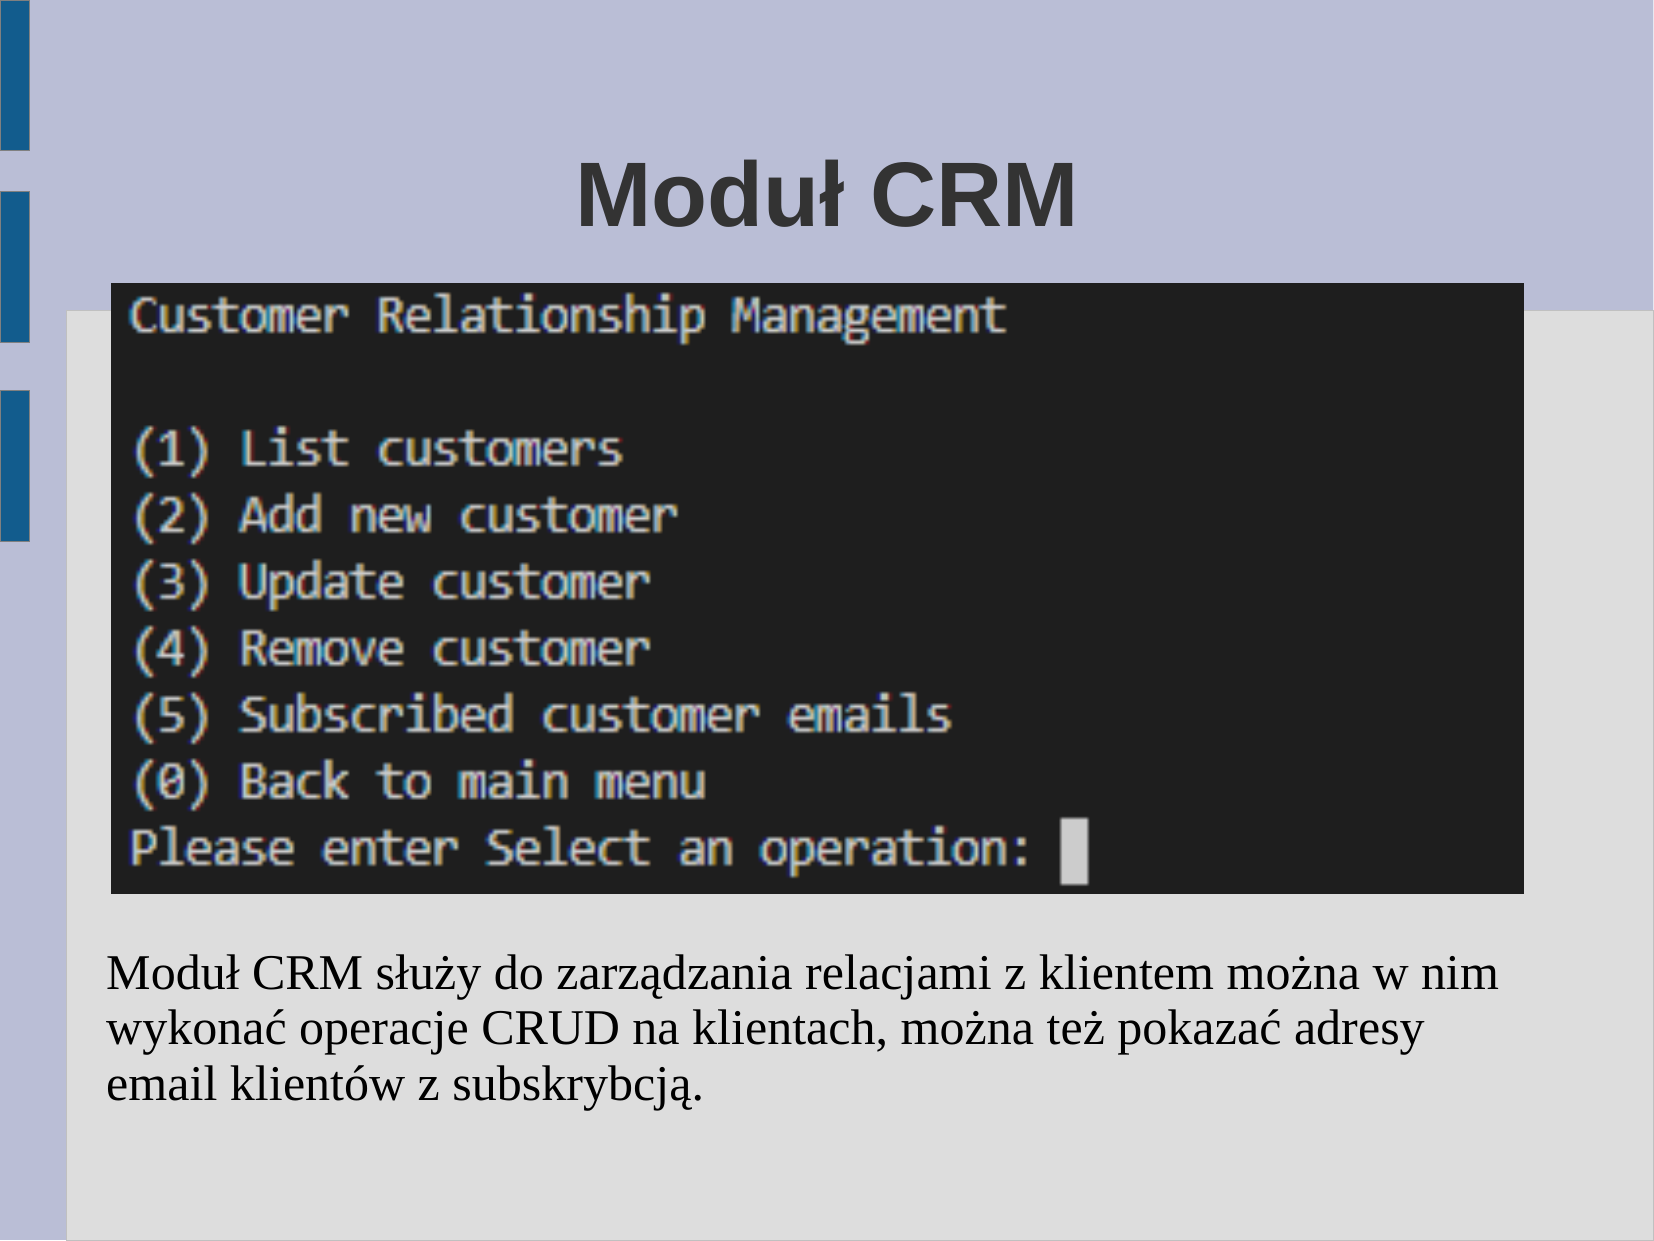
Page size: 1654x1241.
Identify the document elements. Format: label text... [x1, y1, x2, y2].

picture [111, 283, 1524, 894]
title Moduł CRM [121, 91, 1534, 299]
text_box Moduł CRM służy do zarządzania relacjami z klientem można w nim wykonać operacje CRUD na klientach, można też pokazać adresy email klientów z subskrybcją. [106, 944, 1536, 1158]
